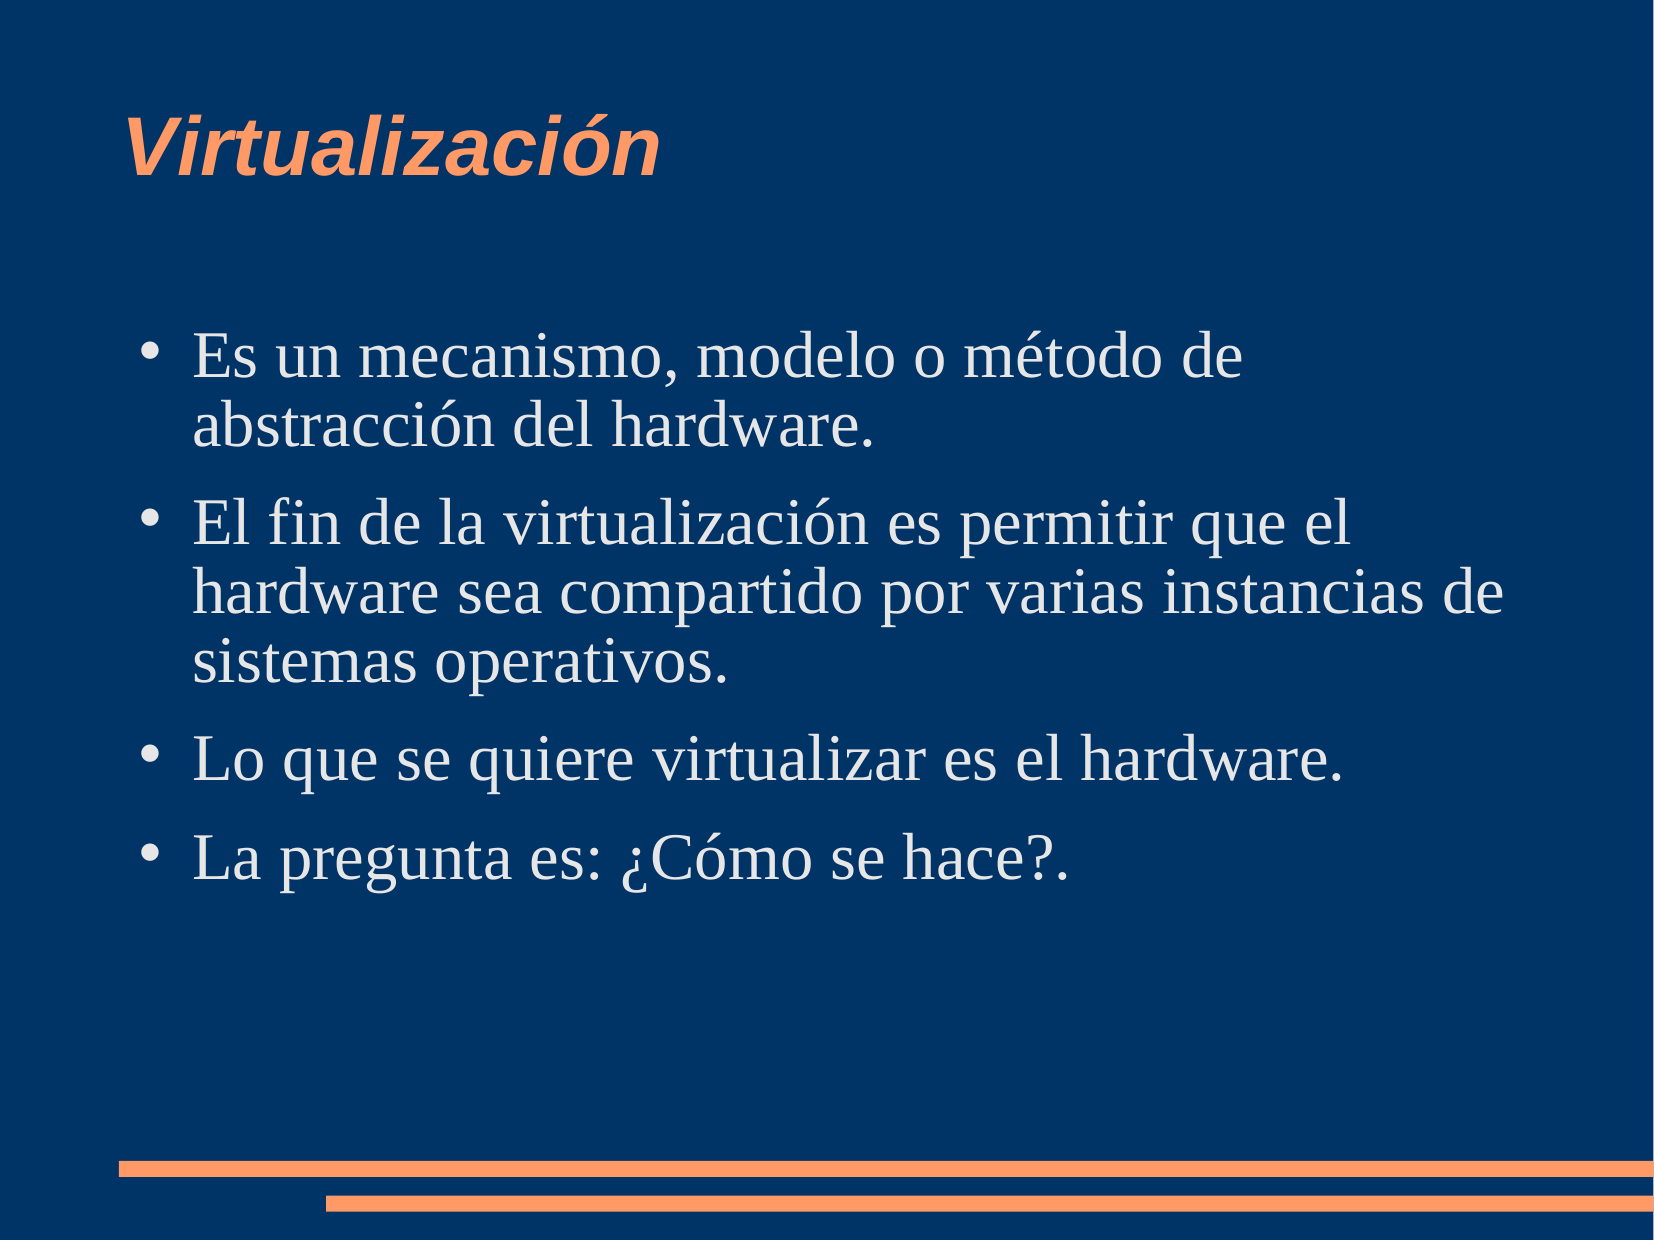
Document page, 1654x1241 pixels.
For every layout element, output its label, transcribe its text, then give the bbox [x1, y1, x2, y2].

list Es un mecanismo, modelo o método de abstracción del hardware. El fin de la virtualización es permitir que el hardware sea compartido por varias instancias de sistemas operativos. Lo que se quiere virtualizar es el hardware. La pregunta es: ¿Cómo se hace?. [121, 322, 1561, 1133]
title Virtualización [121, 46, 1534, 254]
